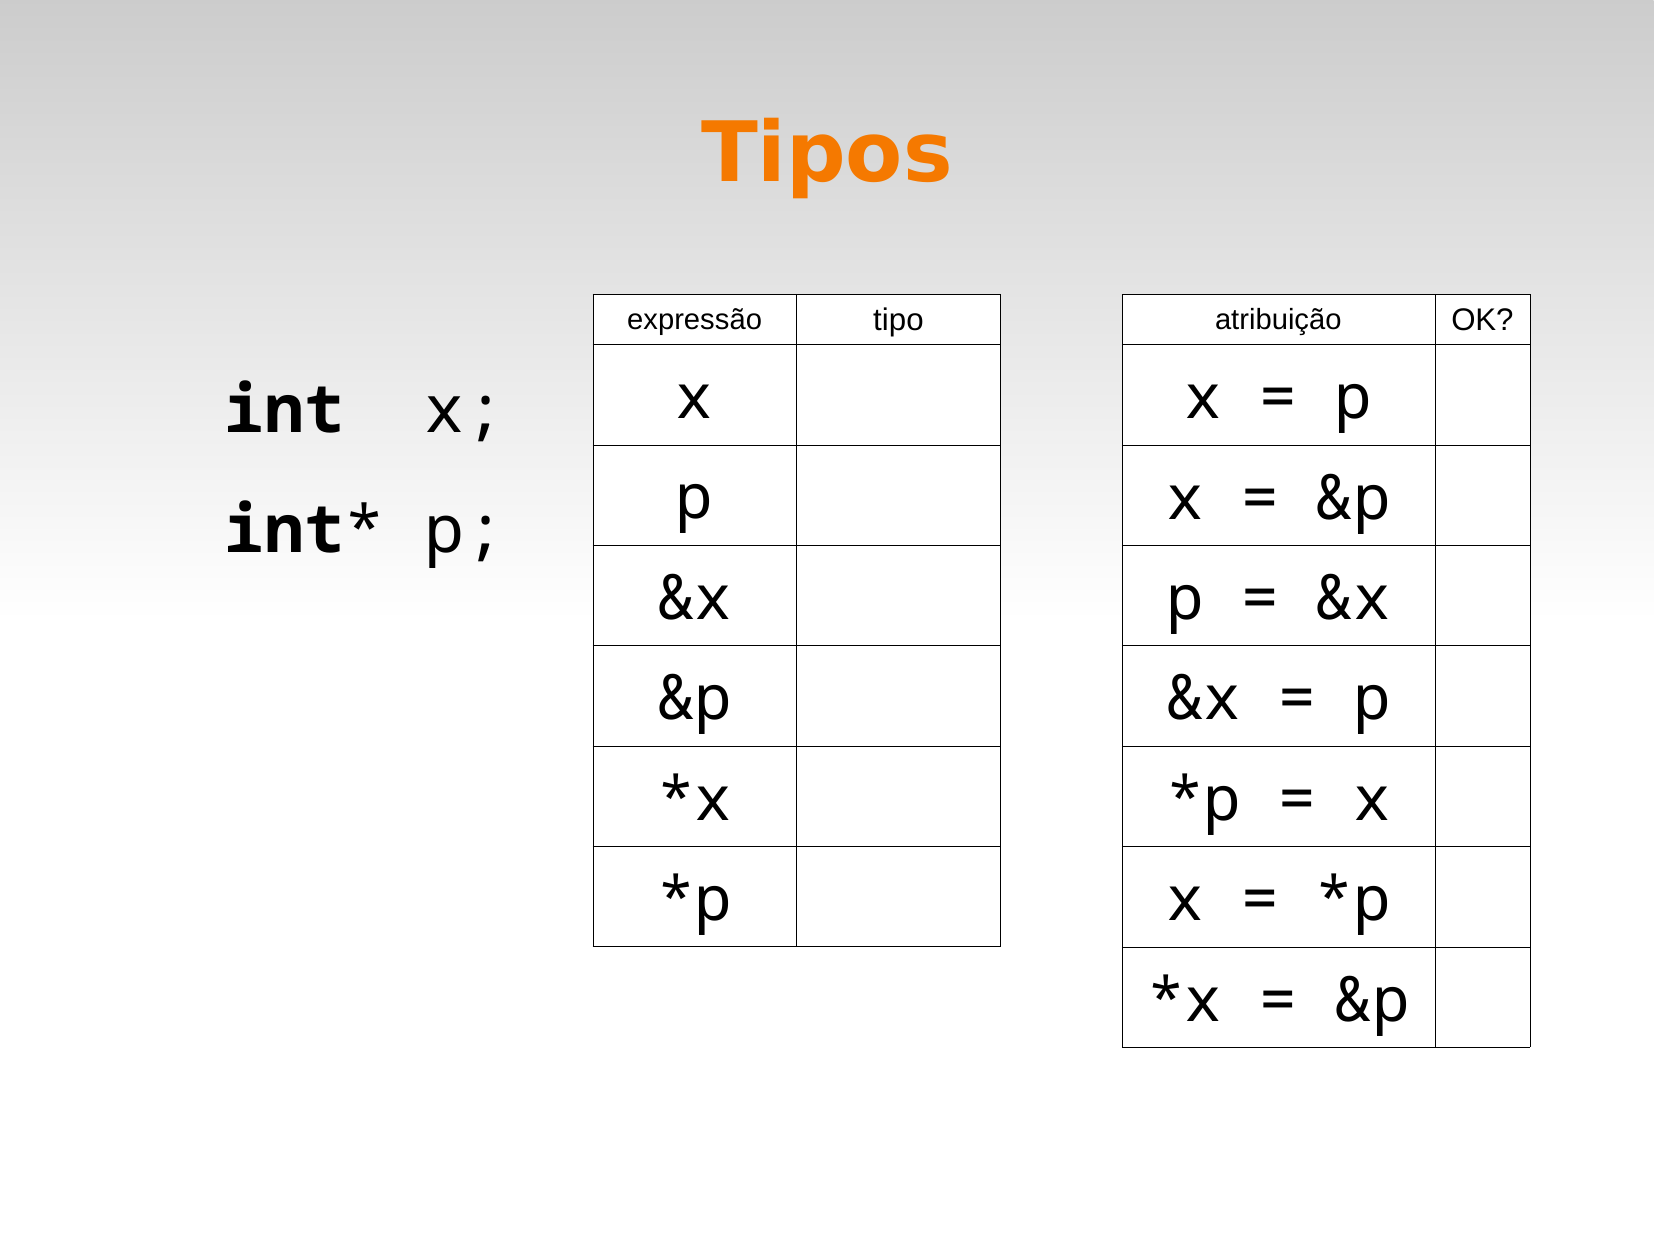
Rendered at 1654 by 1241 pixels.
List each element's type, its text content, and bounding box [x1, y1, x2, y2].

table_cell [797, 747, 1000, 846]
table_header tipo [797, 295, 1000, 344]
table_cell [1436, 546, 1530, 645]
table_cell x = &p [1123, 446, 1435, 545]
table_cell [1436, 747, 1530, 846]
title Tipos [82, 49, 1571, 257]
table_cell [797, 345, 1000, 445]
table_cell [797, 847, 1000, 946]
list int x; int* p; [82, 361, 1571, 1180]
table_cell [1436, 345, 1530, 445]
table_cell [1436, 948, 1530, 1047]
table_cell *p [594, 847, 796, 946]
table_cell *x [594, 747, 796, 846]
table_cell [797, 446, 1000, 545]
table_cell *x = &p [1123, 948, 1435, 1047]
table_cell x [594, 345, 796, 445]
table_header OK? [1436, 295, 1530, 344]
table_header atribuição [1123, 295, 1435, 344]
table_cell x = *p [1123, 847, 1435, 947]
table_cell [1436, 646, 1530, 746]
table_cell [797, 546, 1000, 645]
table_header expressão [594, 295, 796, 344]
table_cell x = p [1123, 345, 1435, 445]
table_cell [797, 646, 1000, 746]
table_cell *p = x [1123, 747, 1435, 846]
table_cell p = &x [1123, 546, 1435, 645]
table_cell &x [594, 546, 796, 645]
table_cell &x = p [1123, 646, 1435, 746]
table_cell [1436, 847, 1530, 947]
table_cell p [594, 446, 796, 545]
table_cell [1436, 446, 1530, 545]
table_cell &p [594, 646, 796, 746]
